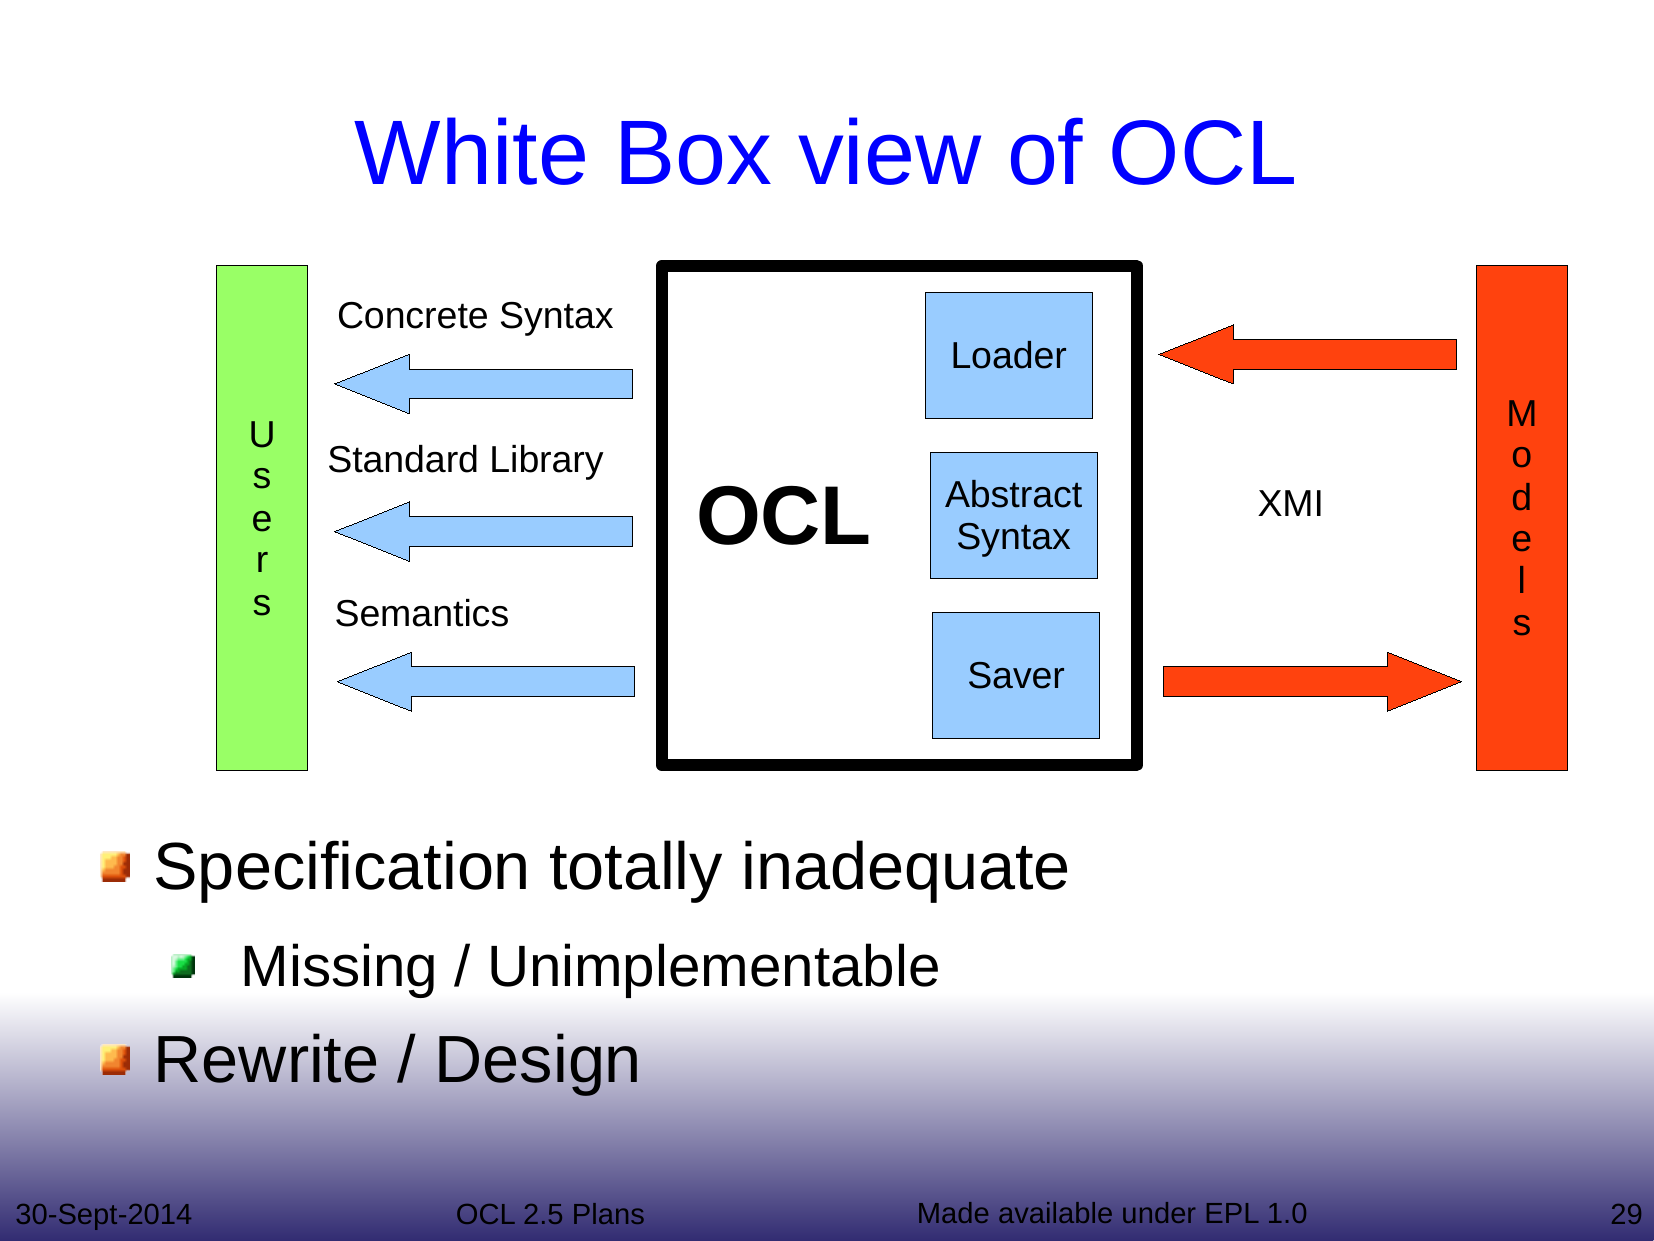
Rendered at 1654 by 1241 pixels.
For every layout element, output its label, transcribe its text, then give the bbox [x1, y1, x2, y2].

text_box Concrete Syntax [322, 287, 660, 345]
text_box Standard Library [312, 430, 650, 488]
text_box [334, 354, 633, 414]
text_box [1158, 324, 1457, 384]
text_box M o d e l s [1476, 265, 1568, 474]
text_box U s e r s [216, 265, 308, 771]
text_box Saver [932, 612, 1100, 739]
text_box Loader [925, 292, 1093, 419]
title White Box view of OCL [82, 49, 1571, 257]
text_box M o d e l s [1476, 532, 1568, 771]
text_box Semantics [319, 585, 657, 643]
text_box [337, 652, 635, 712]
text_box OCL [661, 265, 1137, 766]
text_box XMI [1242, 474, 1580, 532]
text_box [334, 501, 633, 562]
text_box [1163, 652, 1462, 712]
list Specification totally inadequate Missing / Unimplementable Rewrite / Design [82, 829, 1571, 1109]
text_box Abstract Syntax [930, 452, 1098, 579]
